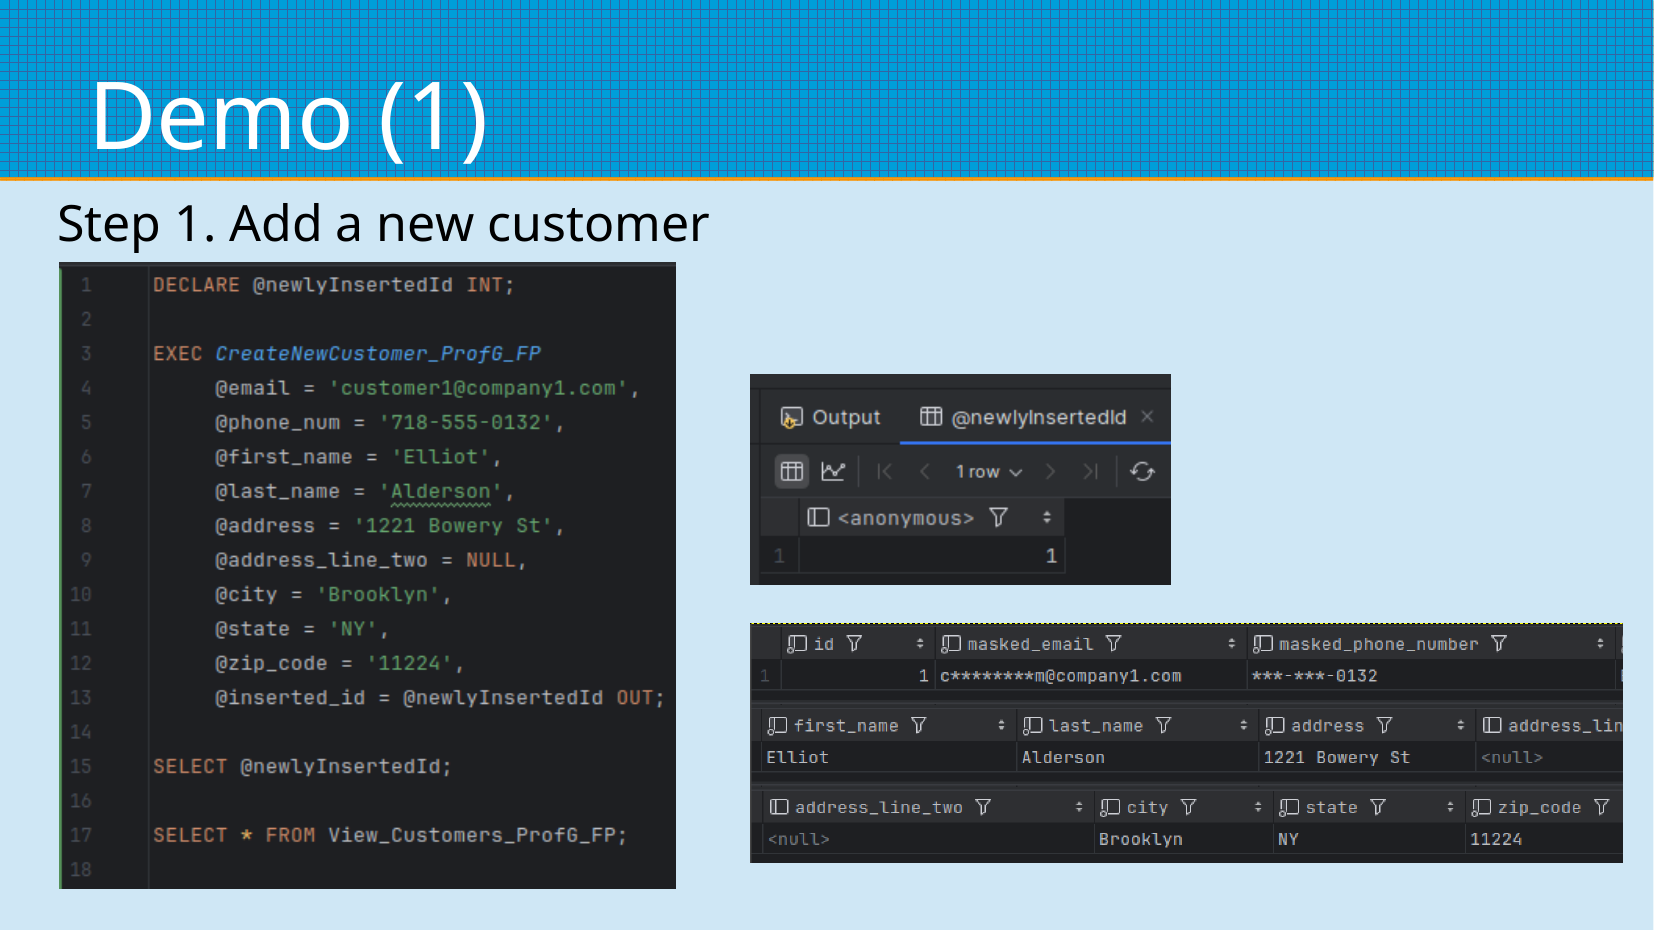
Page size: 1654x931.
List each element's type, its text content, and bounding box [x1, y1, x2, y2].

title Demo (1) [88, 14, 1565, 178]
picture [59, 262, 676, 889]
list Step 1. Add a new customer [0, 187, 1463, 764]
picture [750, 623, 1623, 863]
picture [750, 374, 1171, 585]
